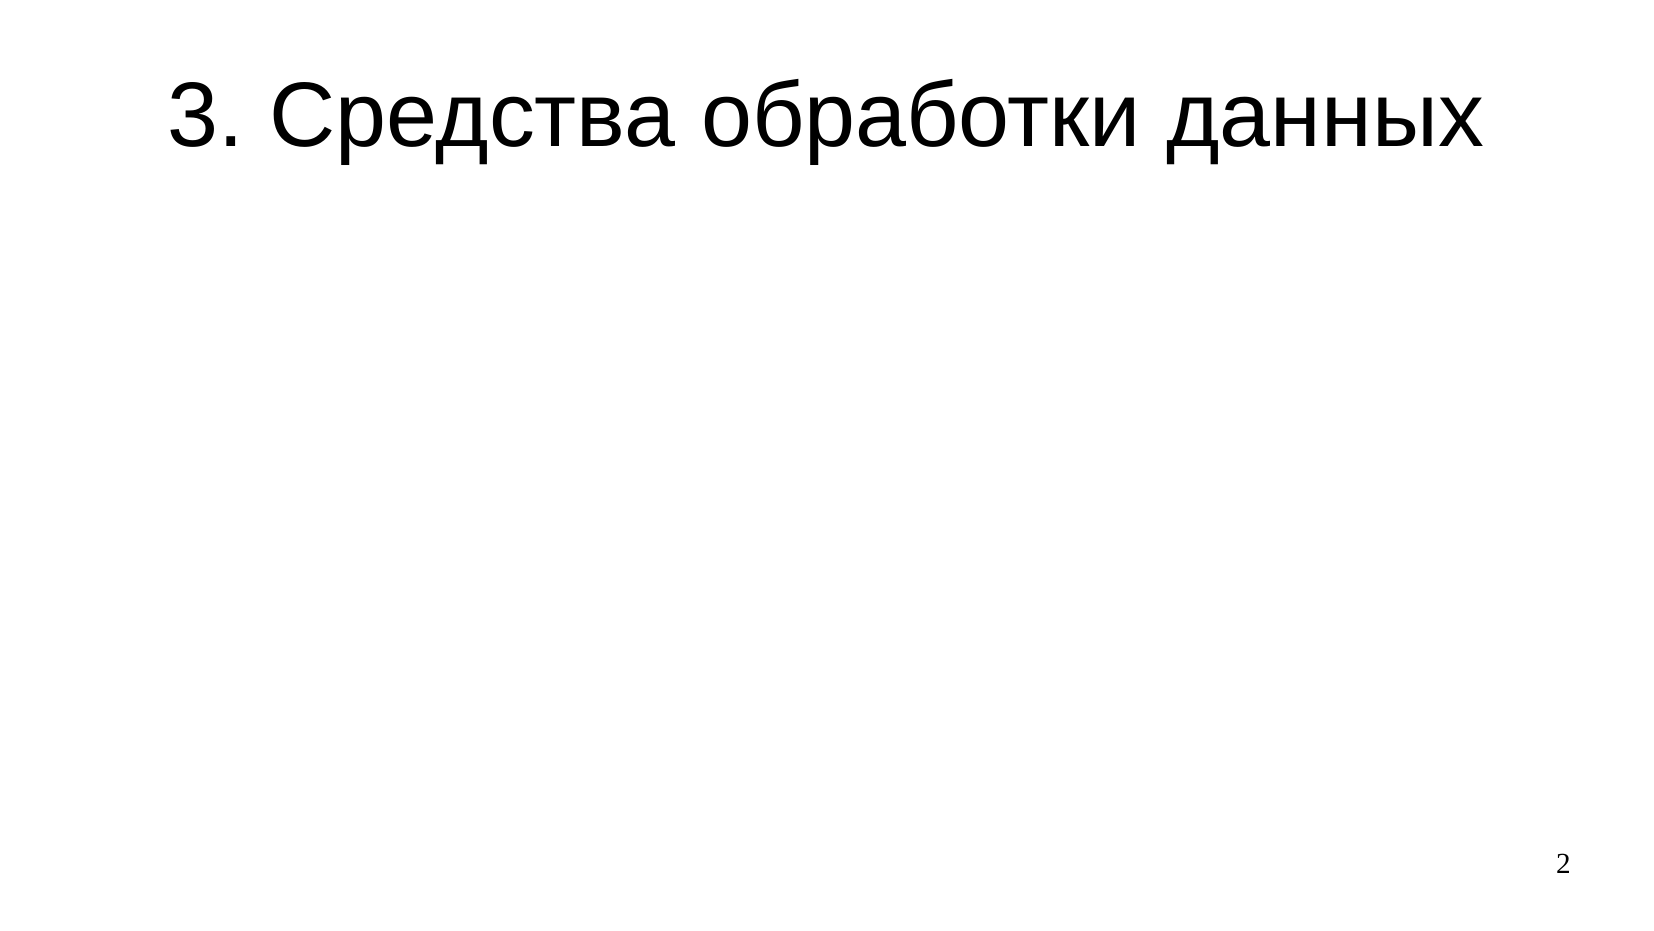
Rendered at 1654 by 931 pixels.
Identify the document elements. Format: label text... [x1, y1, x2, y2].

title 3. Средства обработки данных [82, 37, 1571, 193]
